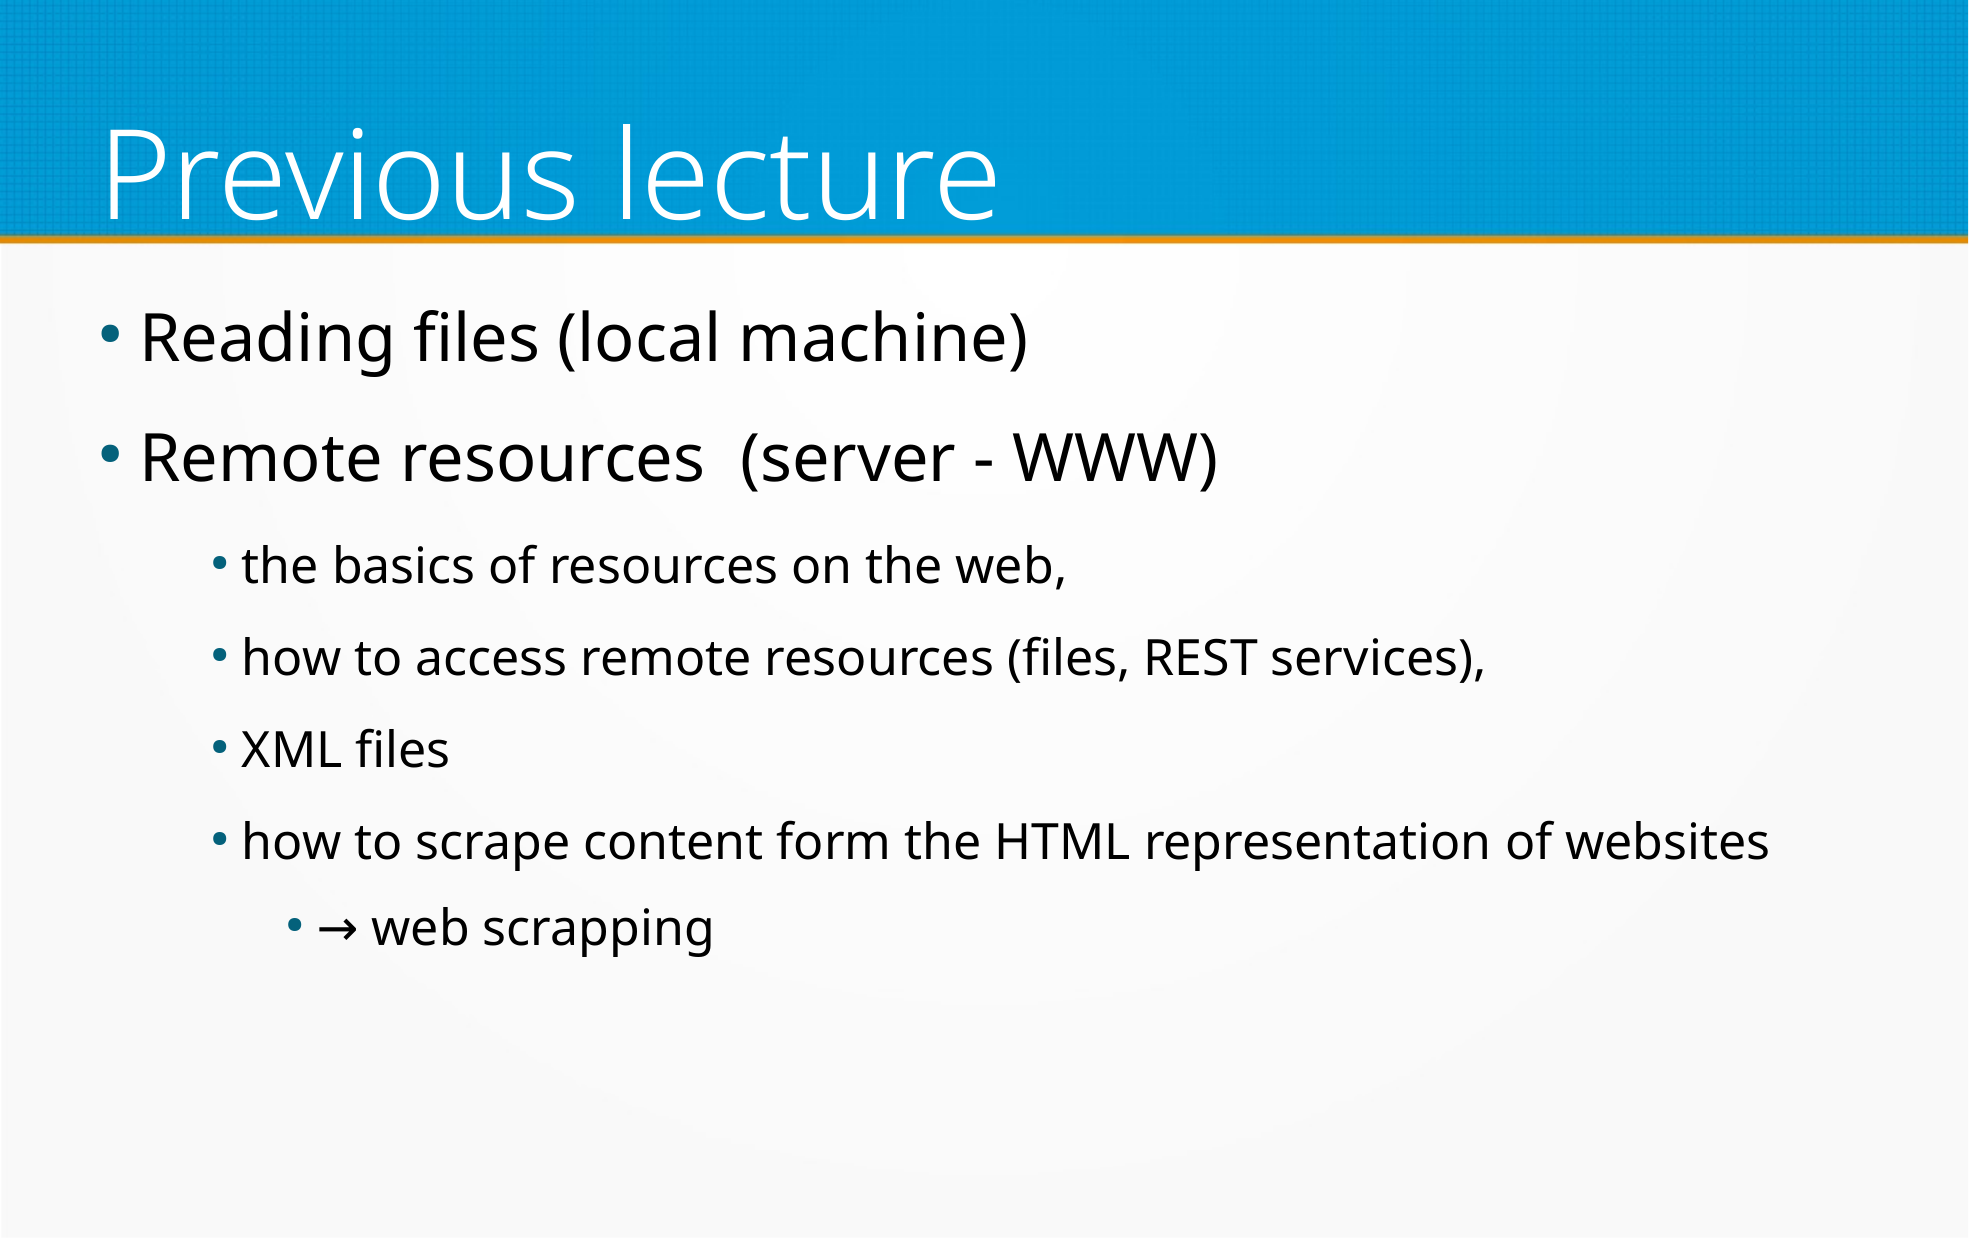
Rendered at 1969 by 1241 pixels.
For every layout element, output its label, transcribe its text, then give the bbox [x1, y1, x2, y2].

picture [0, 233, 1969, 1241]
list Reading files (local machine) Remote resources (server - WWW) the basics of resources on the web, how to access remote resources (files, REST services), XML files how to scrape content form the HTML representation of websites → web scrapping [98, 290, 1870, 1010]
title Previous lecture [98, 49, 1870, 257]
